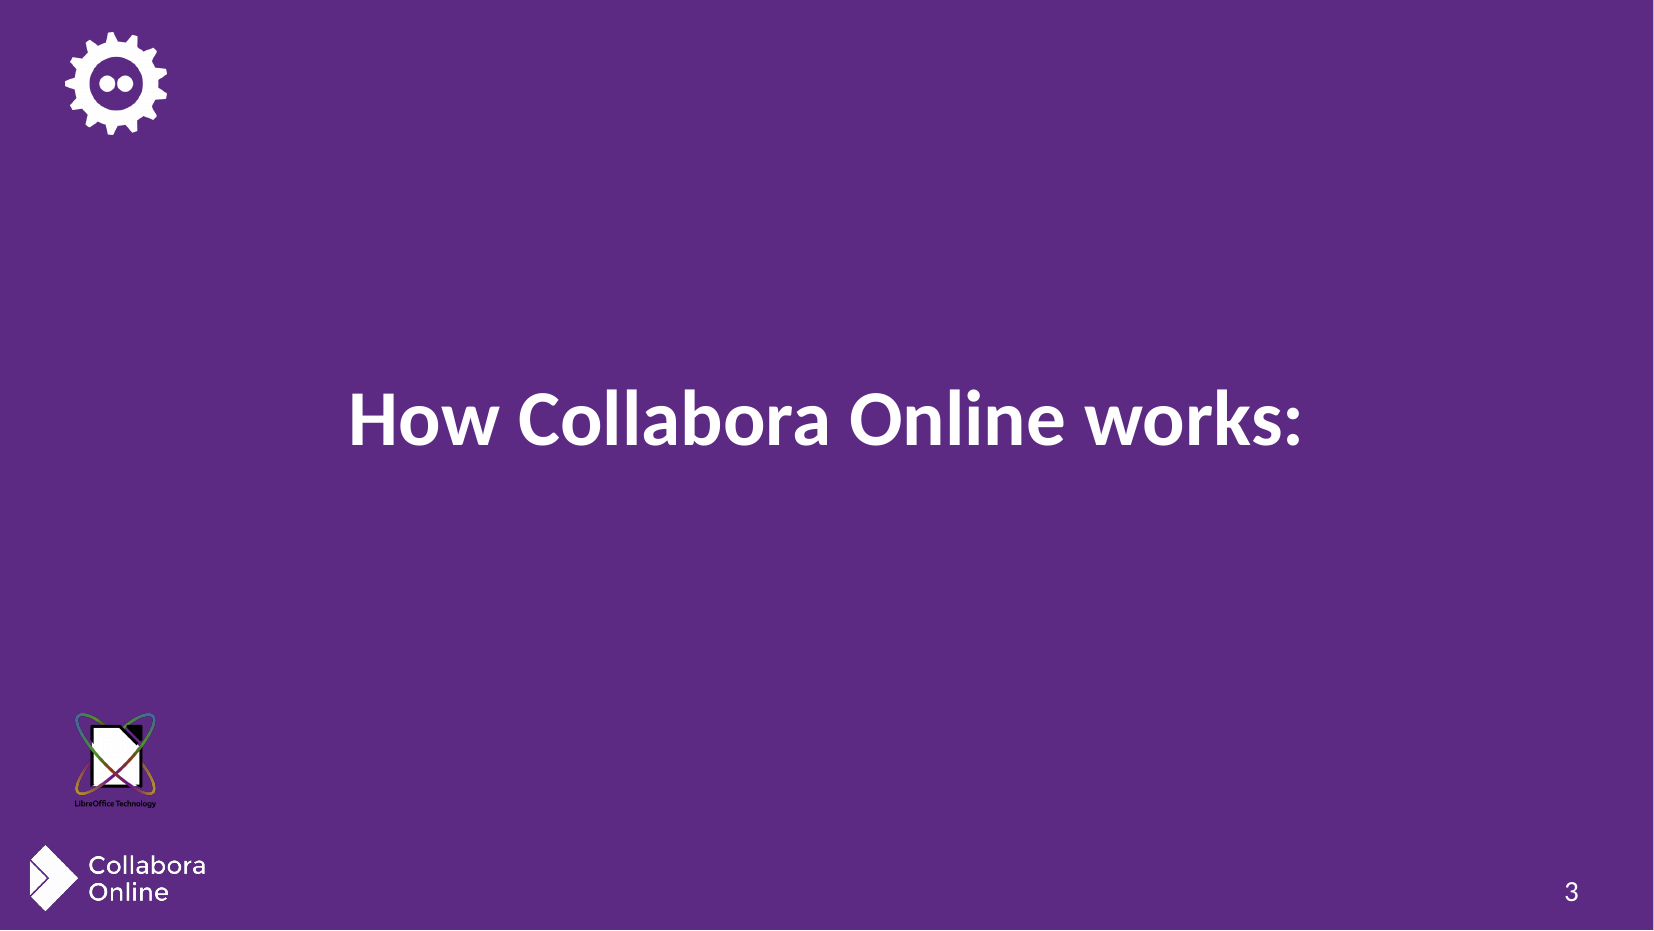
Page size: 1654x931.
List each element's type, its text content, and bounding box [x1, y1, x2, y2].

text_box How Collabora Online works: [254, 378, 1399, 590]
picture [75, 713, 156, 808]
picture [65, 32, 167, 135]
picture [25, 840, 209, 916]
